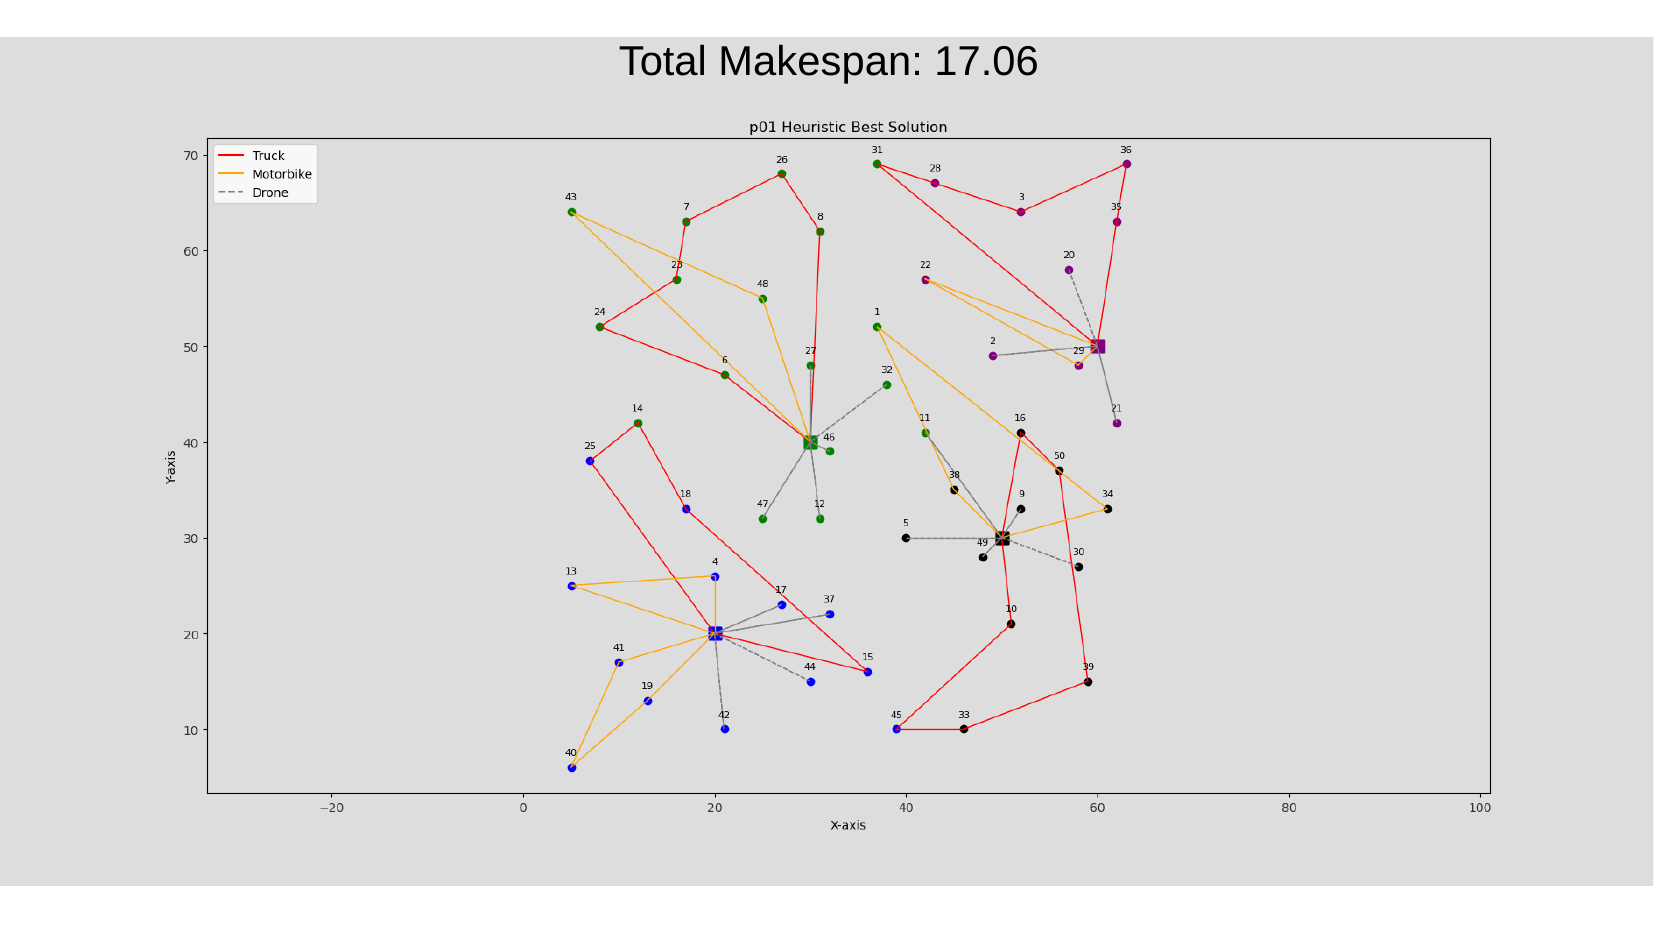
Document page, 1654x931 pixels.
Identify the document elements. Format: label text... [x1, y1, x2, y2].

title Total Makespan: 17.06 [82, 37, 1576, 85]
picture [0, 37, 1654, 886]
